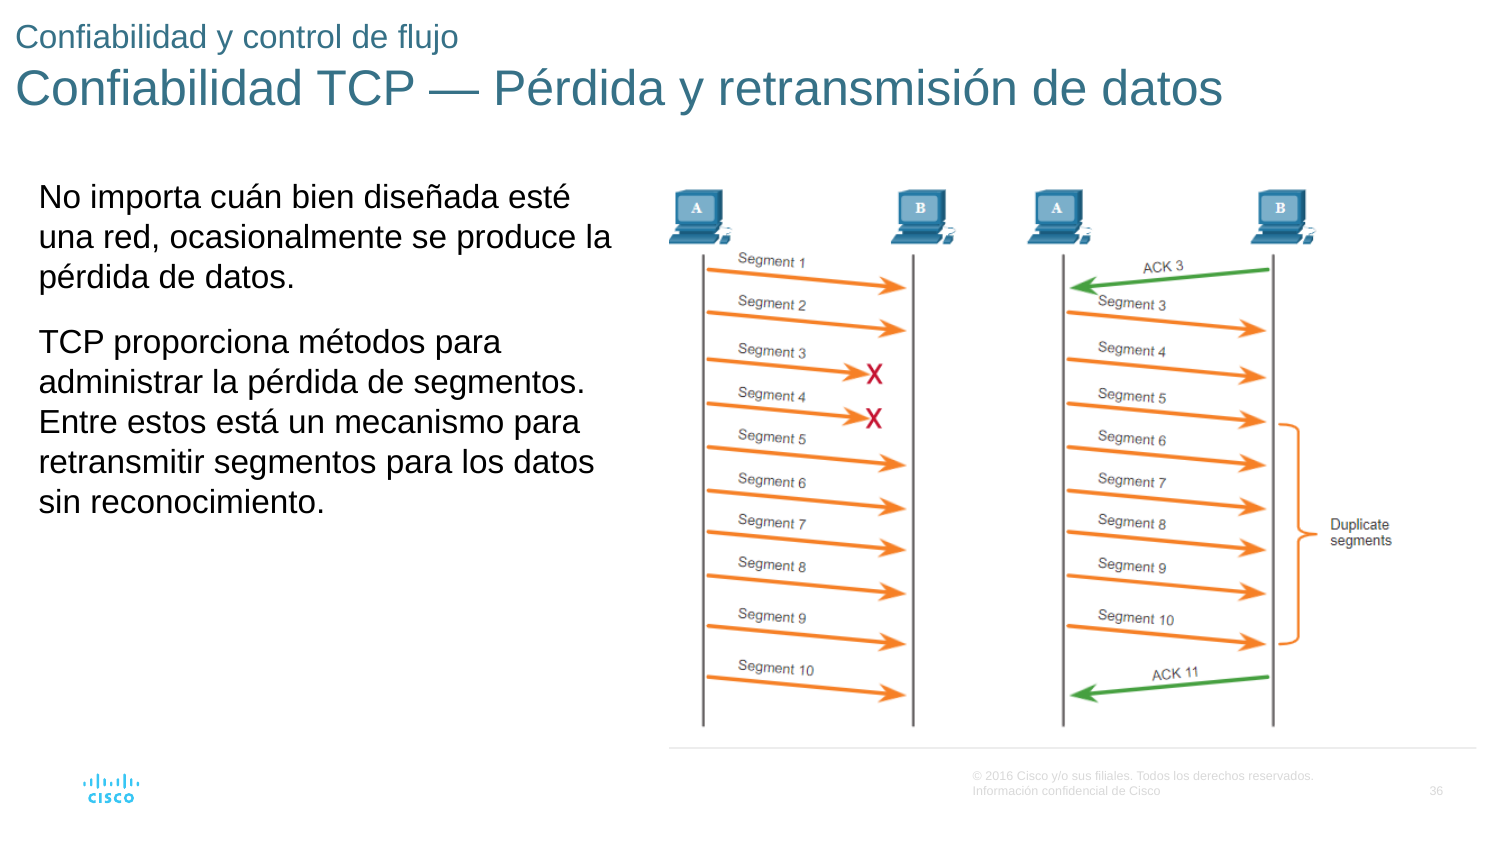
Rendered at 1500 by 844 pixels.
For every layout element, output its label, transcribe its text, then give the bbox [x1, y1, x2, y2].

list No importa cuán bien diseñada esté una red, ocasionalmente se produce la pérdida de datos. TCP proporciona métodos para administrar la pérdida de segmentos. Entre estos está un mecanismo para retransmitir segmentos para los datos sin reconocimiento. [23, 168, 652, 813]
title Confiabilidad y control de flujo Confiabilidad TCP — Pérdida y retransmisión de datos [0, 3, 1500, 128]
picture [669, 168, 1477, 752]
